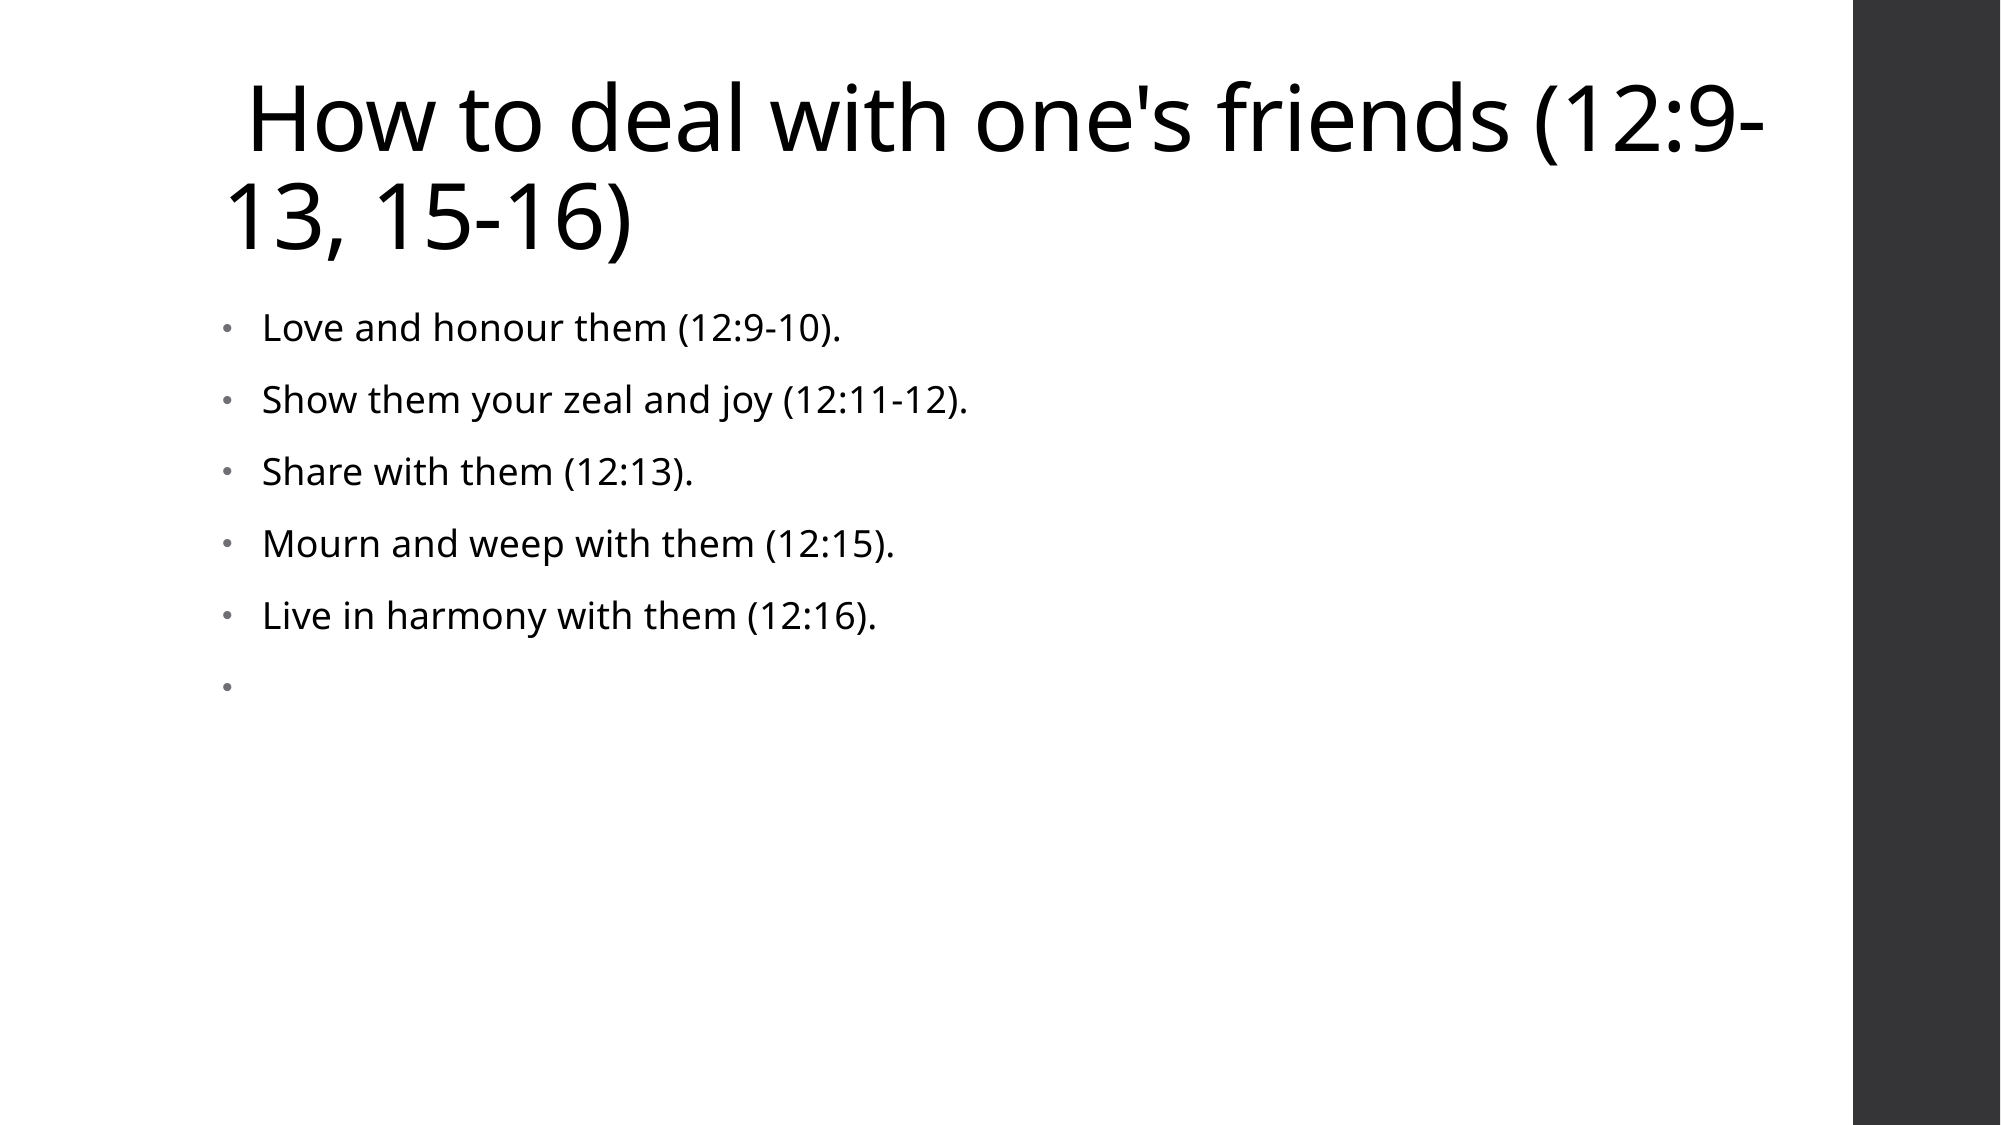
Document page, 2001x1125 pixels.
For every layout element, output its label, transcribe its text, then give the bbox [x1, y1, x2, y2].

title How to deal with one's friends (12:9-13, 15-16) [206, 60, 1797, 278]
list Love and honour them (12:9-10). Show them your zeal and joy (12:11-12). Share with them (12:13). Mourn and weep with them (12:15). Live in harmony with them (12:16). [206, 299, 1617, 1014]
